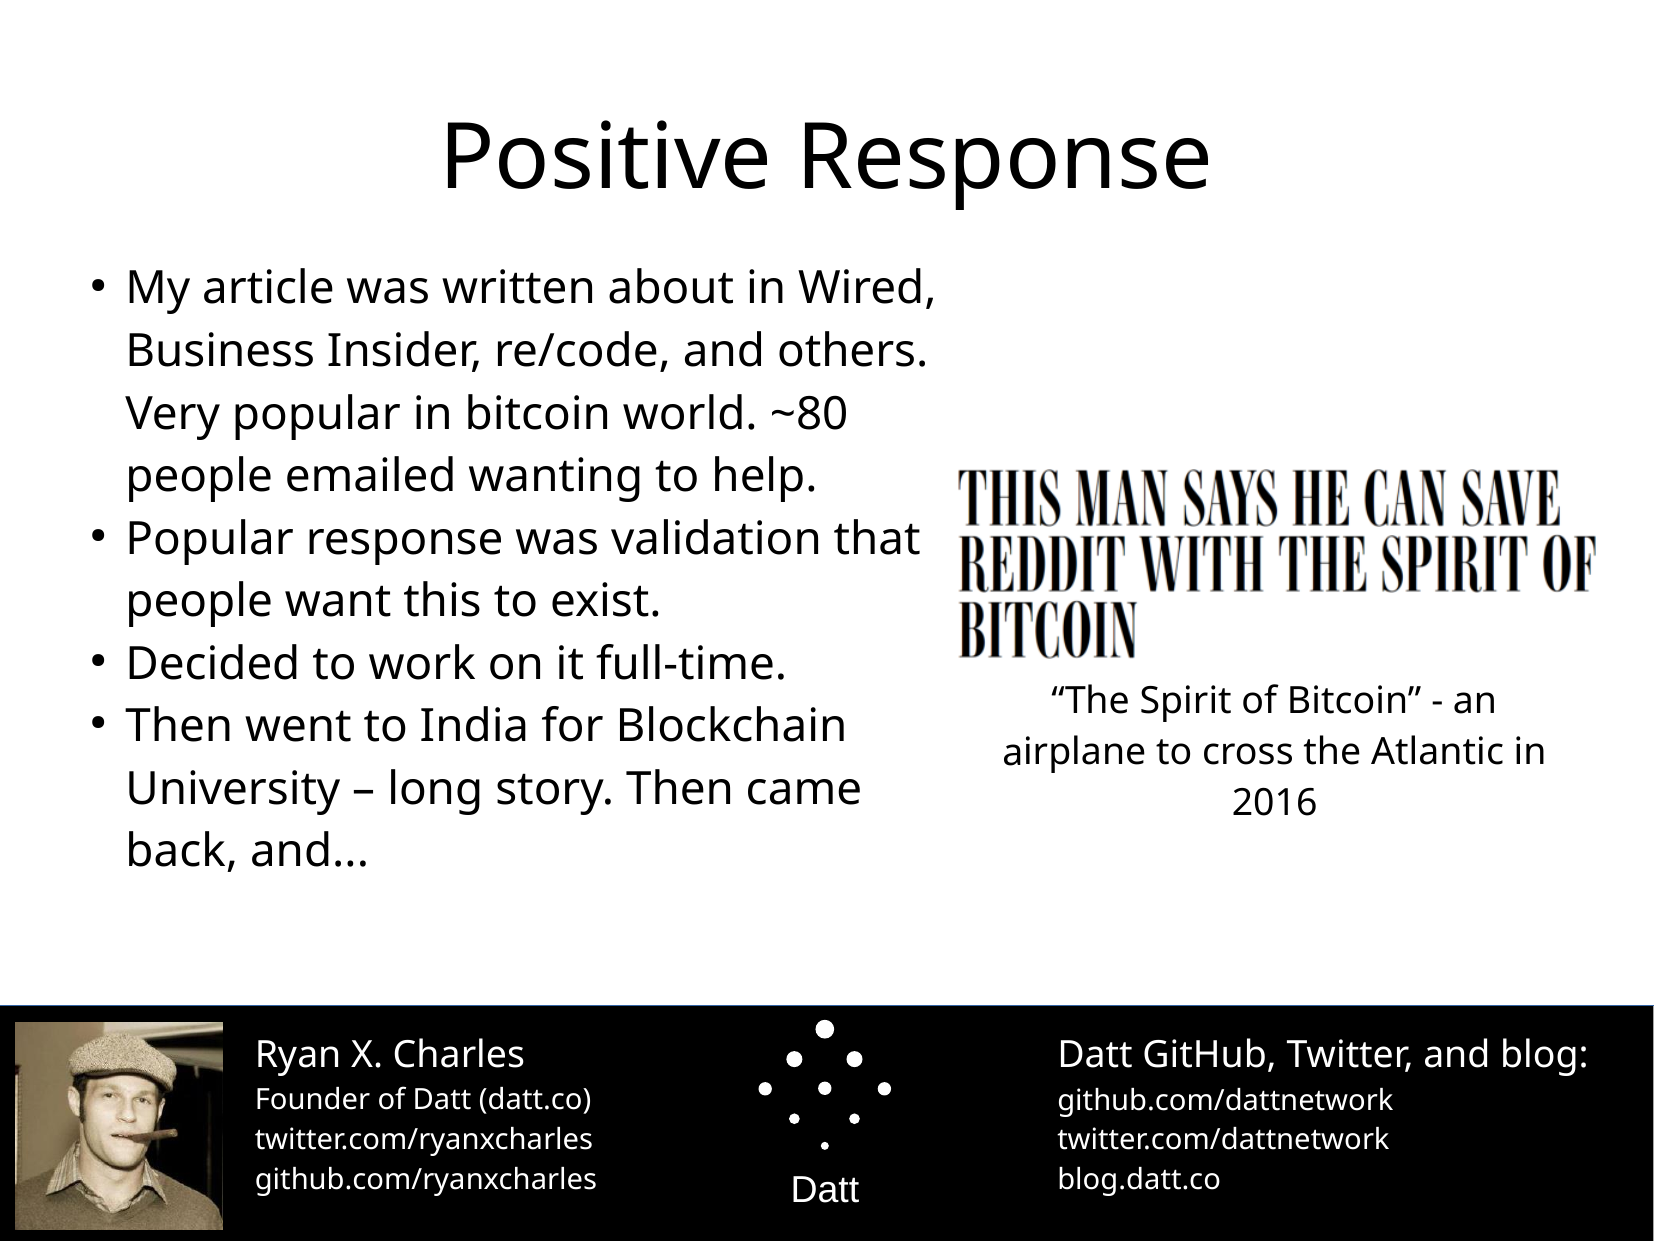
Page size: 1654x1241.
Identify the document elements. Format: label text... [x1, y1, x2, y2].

picture [757, 1017, 893, 1153]
text_box [0, 1005, 1654, 1241]
text_box “The Spirit of Bitcoin” - an airplane to cross the Atlantic in 2016 [974, 672, 1576, 916]
picture [15, 1022, 223, 1231]
subtitle My article was written about in Wired, Business Insider, re/code, and others. Very popular in bitcoin world. ~80 people emailed wanting to help. Popular response was validation that people want this to exist. Decided to work on it full-time. Then went to India for Blockchain University – long story. Then came back, and... [90, 257, 976, 991]
title Positive Response [82, 49, 1571, 257]
picture [943, 449, 1621, 691]
text_box Ryan X. Charles Founder of Datt (datt.co) twitter.com/ryanxcharles github.com/ryanxcharles [240, 1020, 976, 1241]
text_box Datt GitHub, Twitter, and blog: github.com/dattnetwork twitter.com/dattnetwork blog.datt.co [1042, 1020, 1654, 1241]
text_box Datt [735, 1161, 916, 1241]
